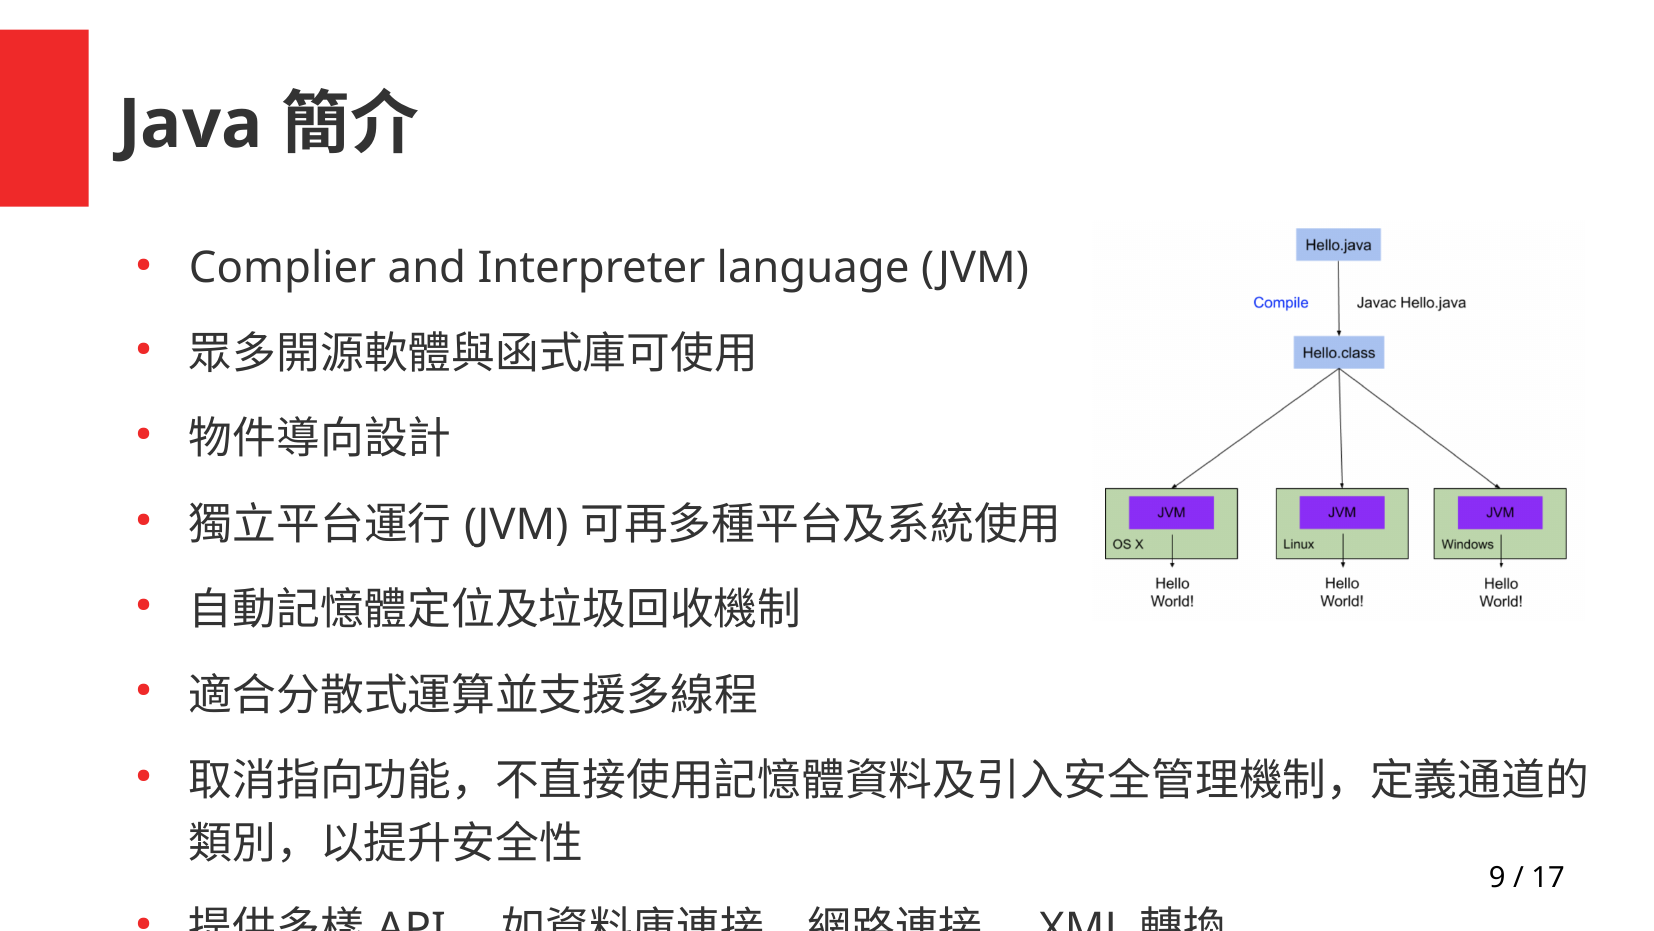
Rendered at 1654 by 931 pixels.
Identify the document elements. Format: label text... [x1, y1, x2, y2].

list Complier and Interpreter language (JVM) 眾多開源軟體與函式庫可使用 物件導向設計 獨立平台運行(JVM)可再多種平台及系統使用 自動記憶體定位及垃圾回收機制 適合分散式運算並支援多線程 取消指向功能，不直接使用記憶體資料及引入安全管理機制，定義通道的類別，以提升安全性 提供多樣API，如資料庫連接、網路連接、XML轉換 Android 應用程式開發語言 [118, 236, 1595, 857]
picture [1092, 220, 1585, 621]
title Java簡介 [118, 29, 1595, 207]
